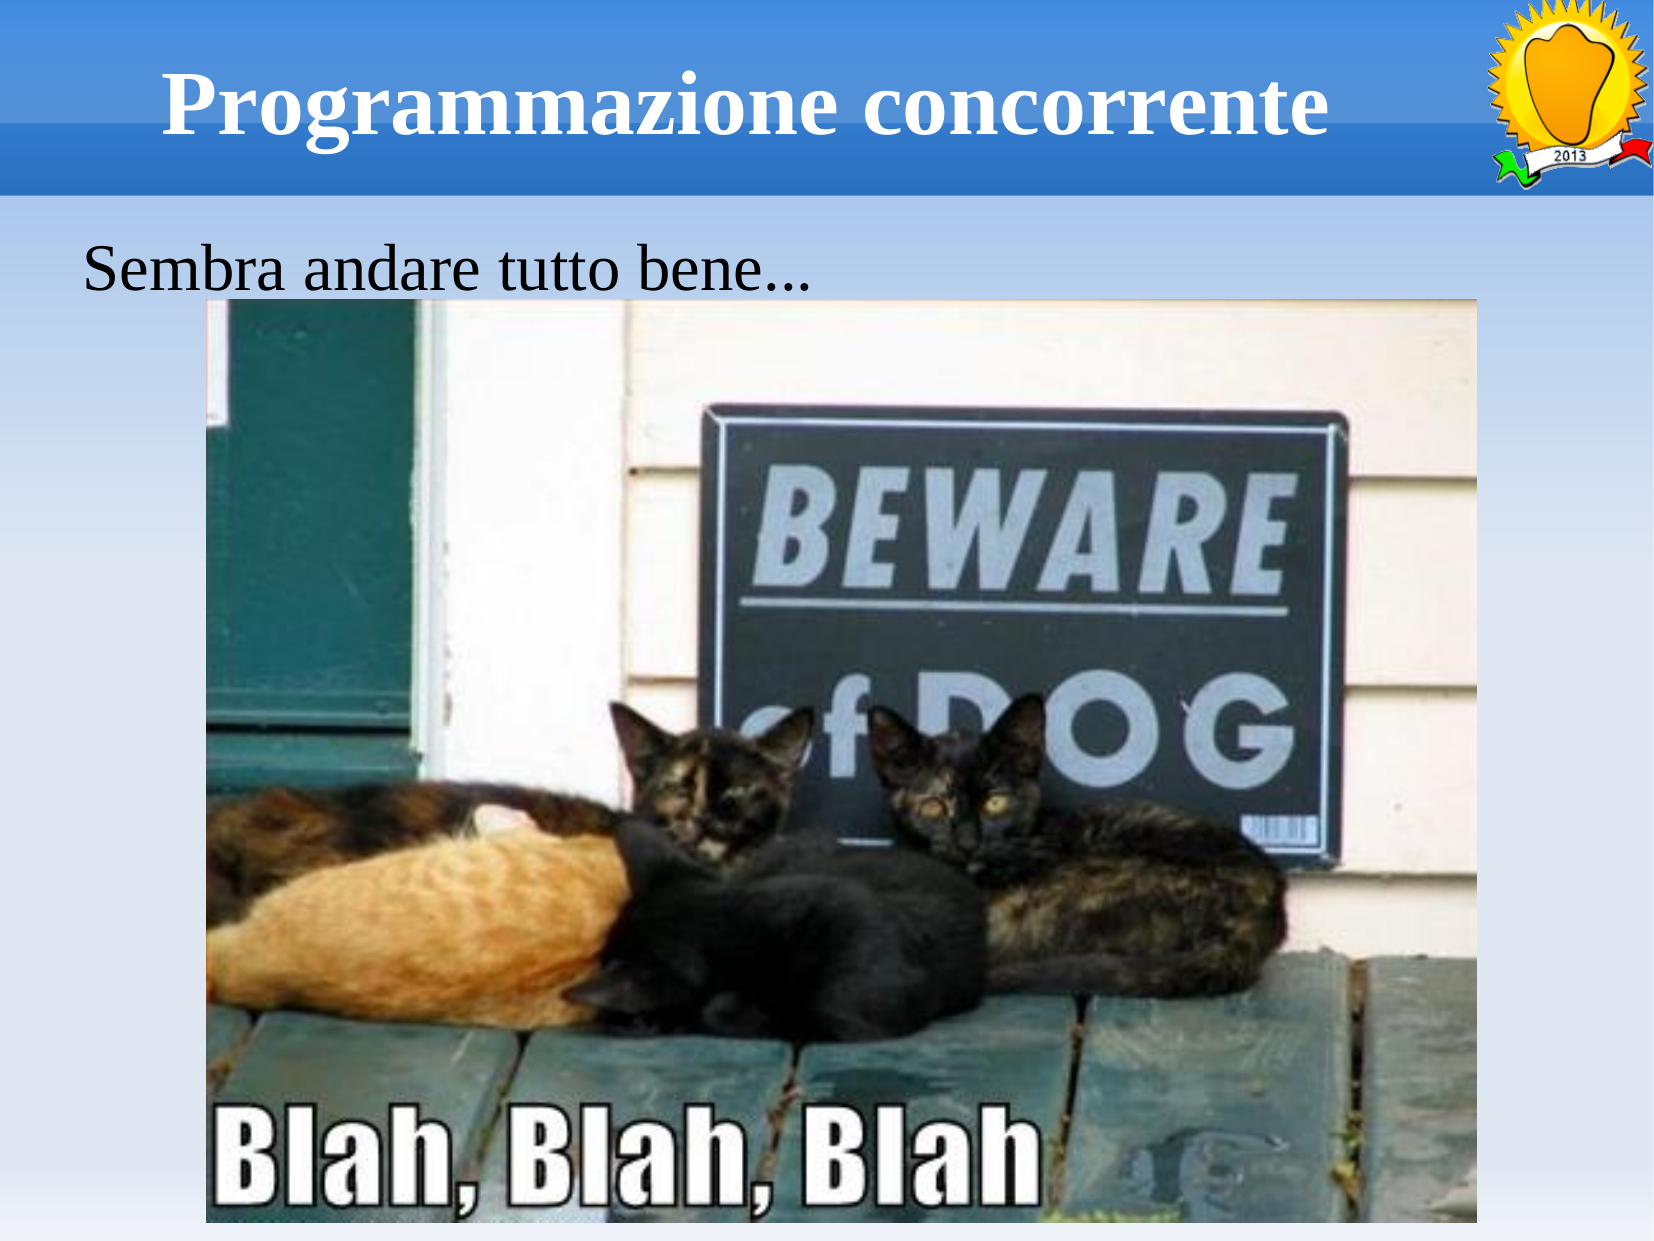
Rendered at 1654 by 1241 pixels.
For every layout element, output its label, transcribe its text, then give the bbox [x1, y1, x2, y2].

title Programmazione concorrente [76, 0, 1418, 208]
list Sembra andare tutto bene... [82, 231, 1595, 306]
picture [0, 0, 1654, 1241]
